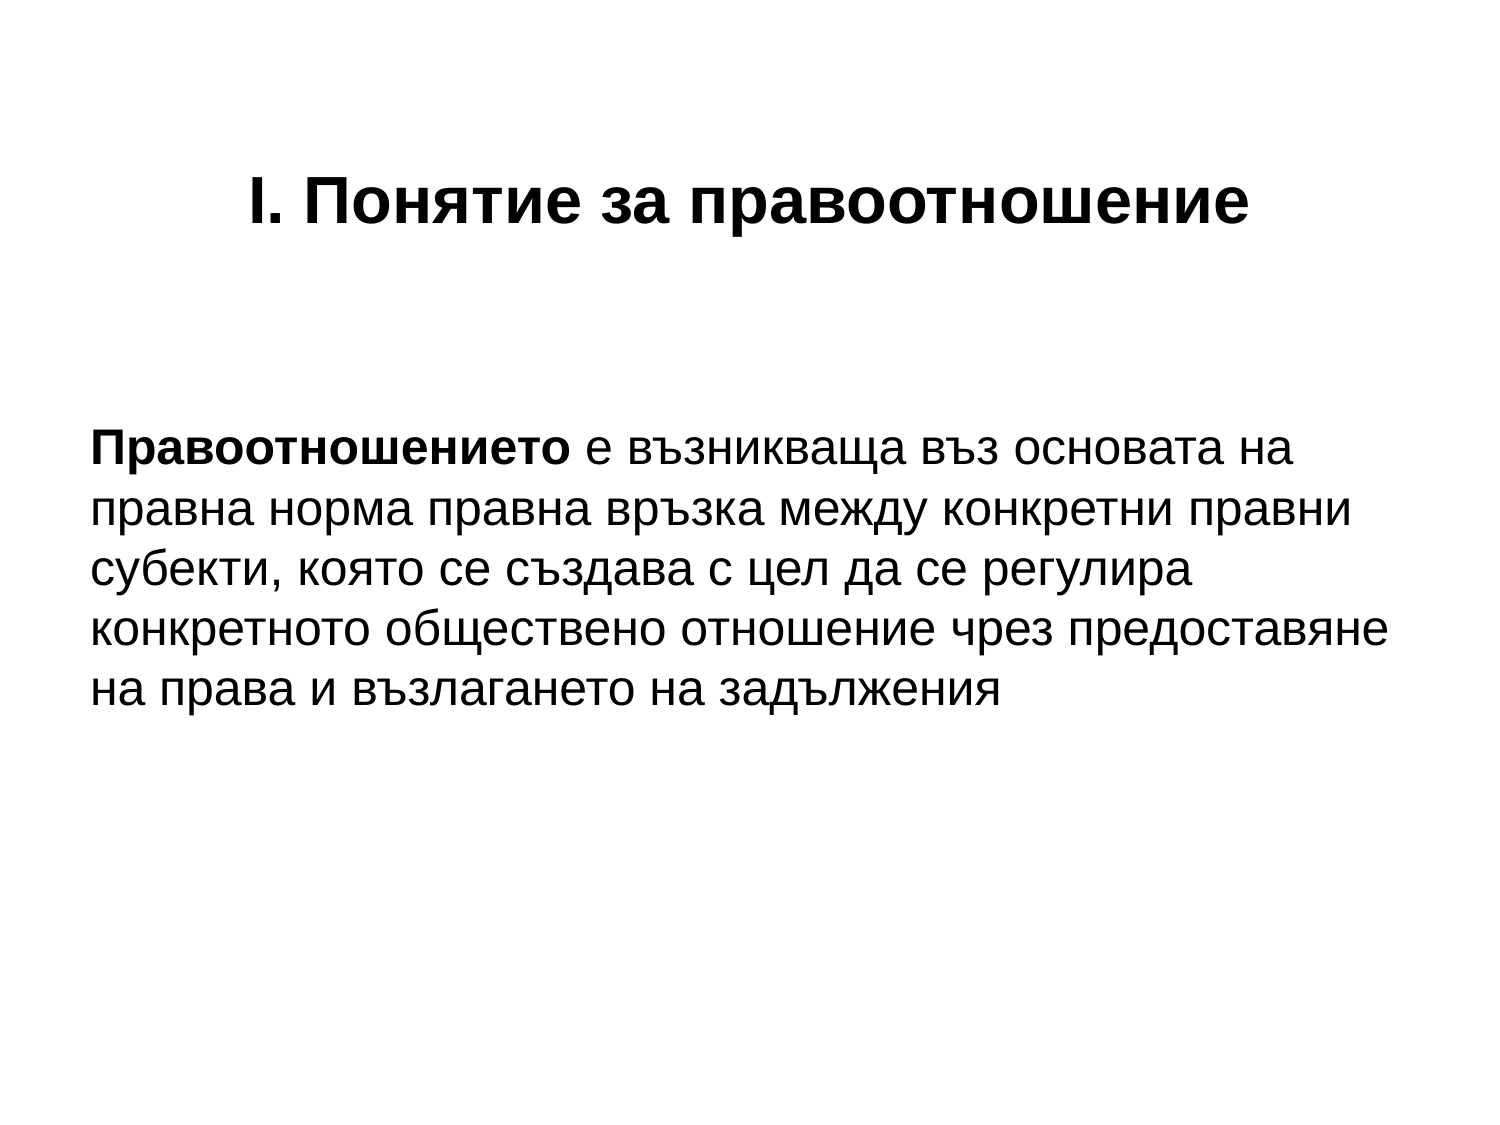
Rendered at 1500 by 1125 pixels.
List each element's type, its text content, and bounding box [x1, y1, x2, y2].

title І. Понятие за правоотношение [75, 45, 1426, 233]
list Правоотношението е възникваща въз основата на правна норма правна връзка между конкретни правни субекти, която се създава с цел да се регулира конкретното обществено отношение чрез предоставяне на права и възлагането на задължения [75, 262, 1426, 1005]
